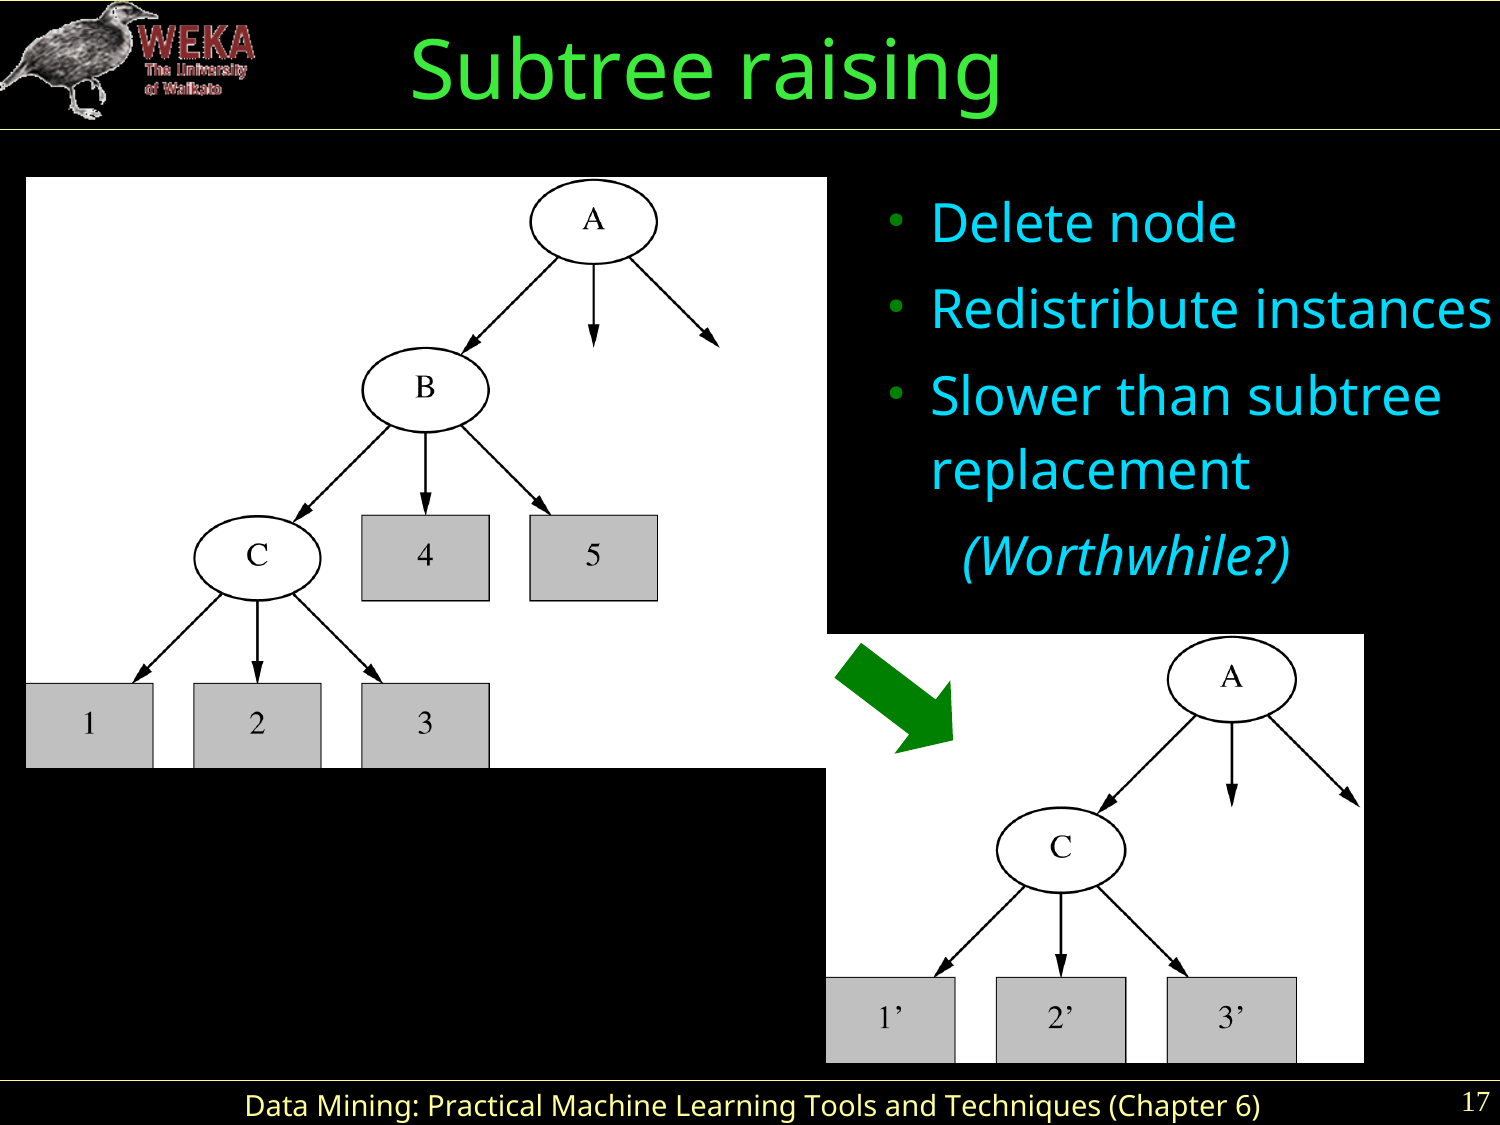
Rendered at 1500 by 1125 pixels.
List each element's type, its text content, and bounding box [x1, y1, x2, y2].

chart [826, 634, 1364, 1063]
picture [26, 177, 827, 768]
picture [0, 1, 88, 129]
list Delete node Redistribute instances Slower than subtree replacement (Worthwhile?) [872, 177, 1500, 559]
title Subtree raising [88, 0, 1327, 148]
text_box [838, 647, 950, 749]
